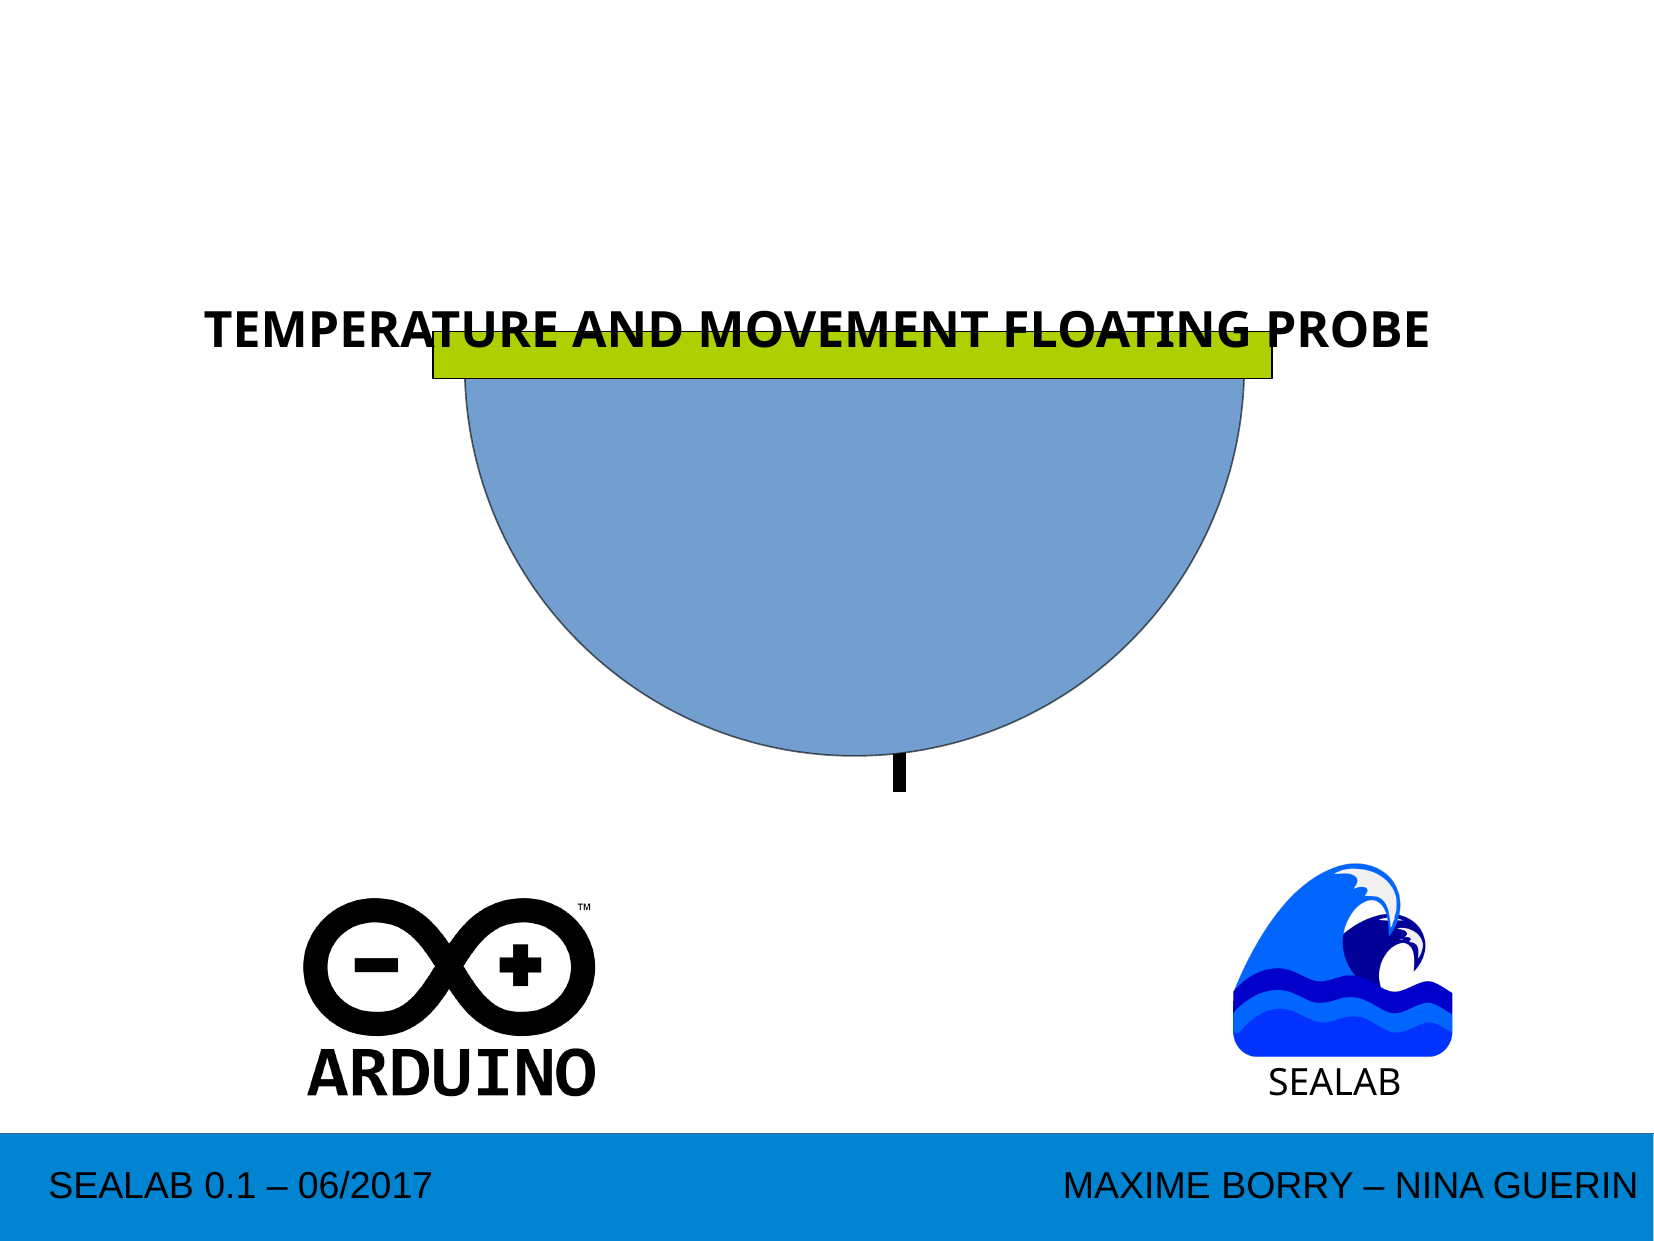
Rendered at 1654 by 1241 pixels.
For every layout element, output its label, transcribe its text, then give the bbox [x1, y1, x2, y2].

text_box [0, 1133, 1654, 1241]
text_box SEALAB 0.1 – 06/2017 [33, 1157, 449, 1215]
text_box MAXIME BORRY – NINA GUERIN [1048, 1157, 1654, 1215]
picture [1233, 838, 1453, 1058]
picture [294, 889, 604, 1105]
text_box TEMPERATURE AND MOVEMENT FLOATING PROBE [188, 286, 1548, 346]
text_box SEALAB [1253, 1048, 1442, 1097]
text_box [433, 346, 1272, 792]
